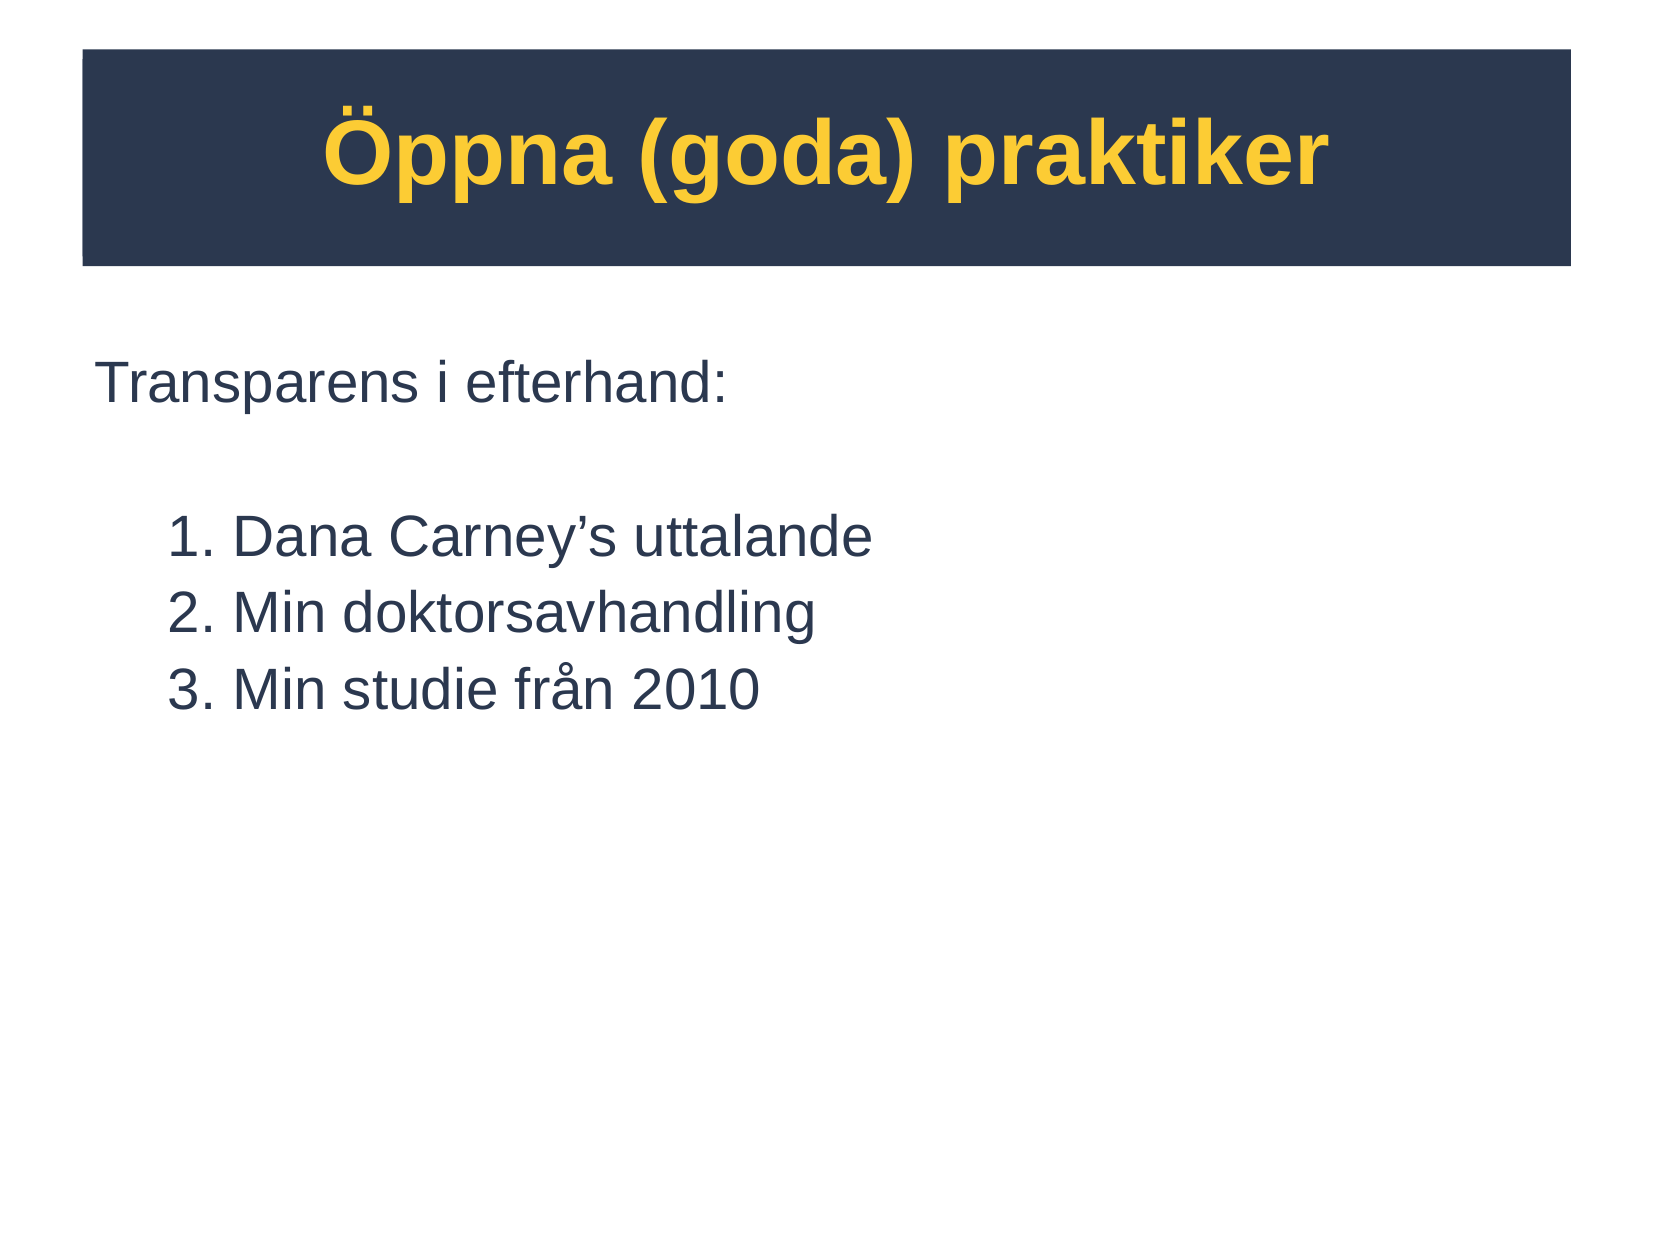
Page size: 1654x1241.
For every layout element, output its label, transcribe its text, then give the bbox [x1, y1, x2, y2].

subtitle Transparens i efterhand: 1. Dana Carney’s uttalande 2. Min doktorsavhandling 3. Min studie från 2010 [94, 272, 1583, 1079]
title Transparens i efterhand [82, 257, 1571, 267]
title Öppna (goda) praktiker [82, 49, 1571, 257]
